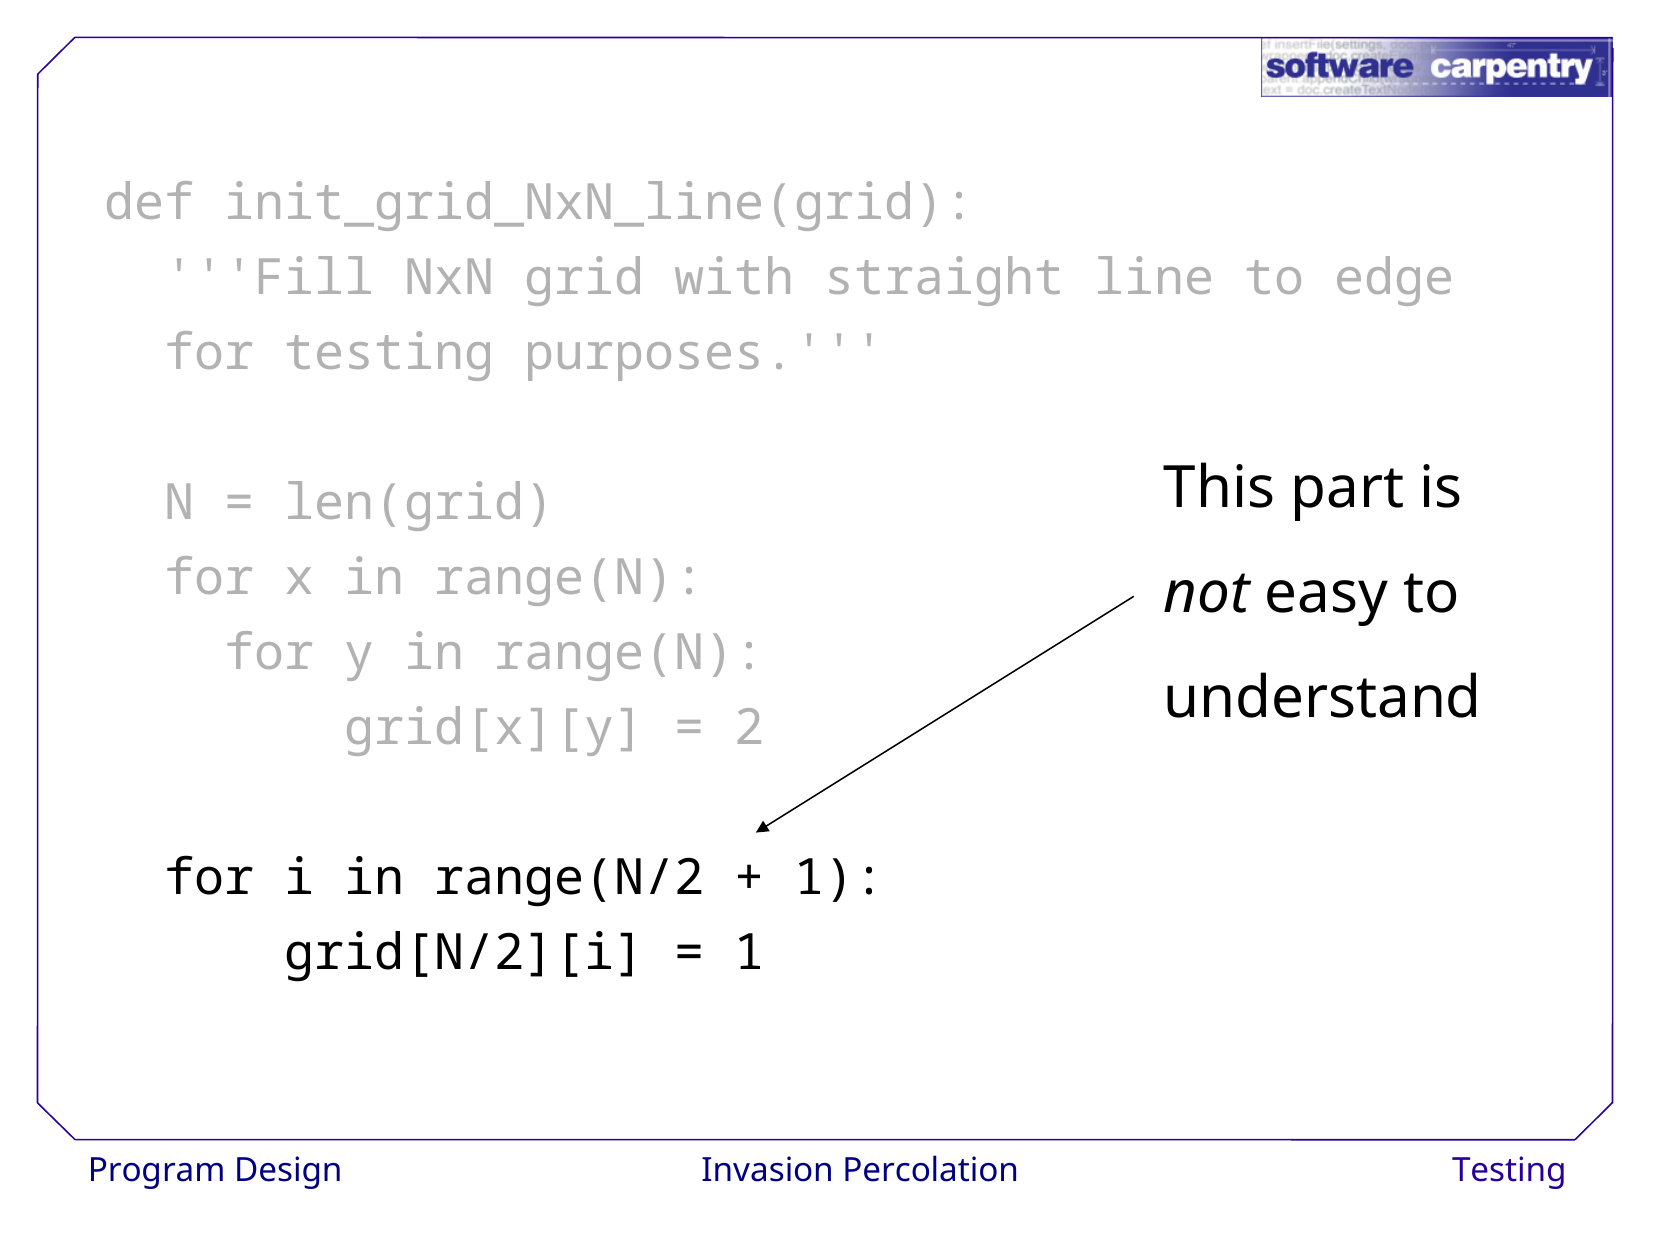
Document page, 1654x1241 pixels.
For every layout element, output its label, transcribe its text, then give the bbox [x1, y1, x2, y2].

picture [1261, 39, 1613, 97]
text_box def init_grid_NxN_line(grid): '''Fill NxN grid with straight line to edge for testing purposes.''' N = len(grid) for x in range(N): for y in range(N): grid[x][y] = 2 for i in range(N/2 + 1): grid[N/2][i] = 1 [89, 147, 1508, 1093]
text_box This part is not easy to understand [1149, 406, 1513, 737]
